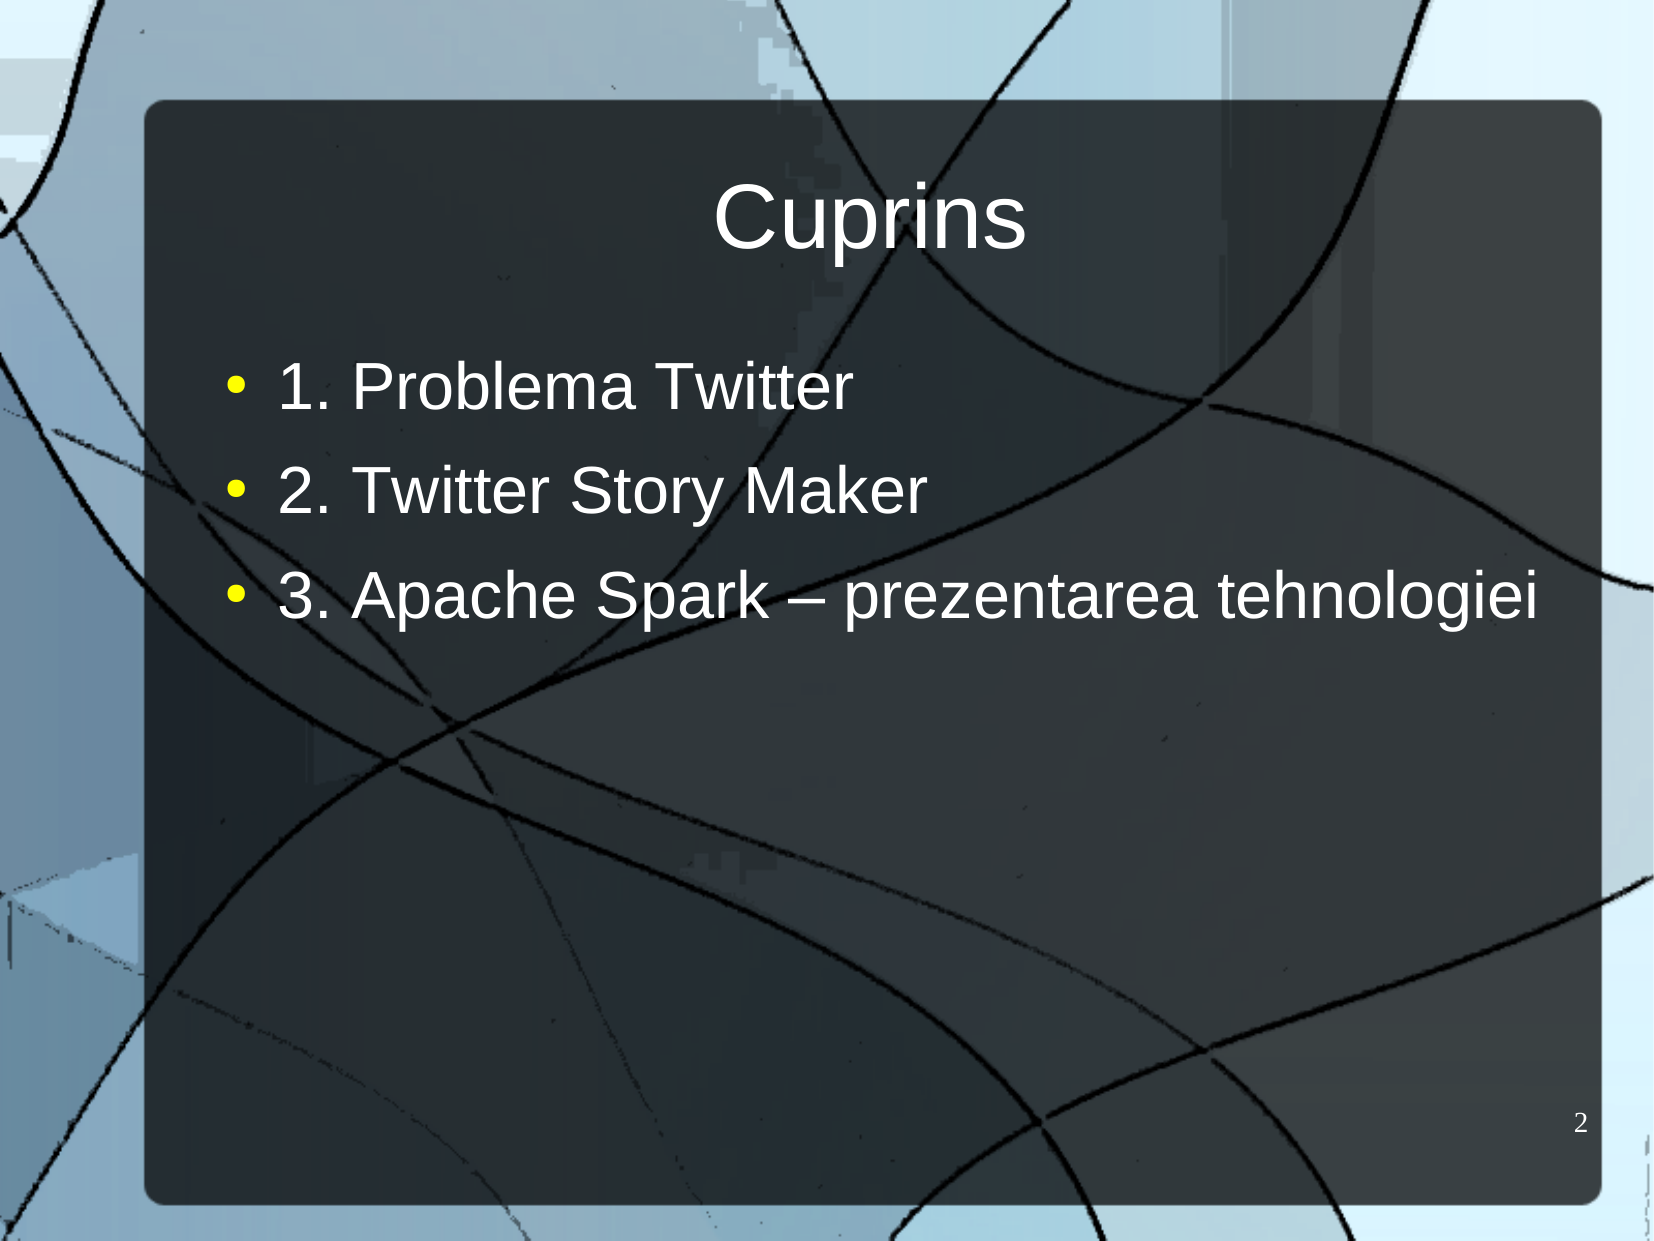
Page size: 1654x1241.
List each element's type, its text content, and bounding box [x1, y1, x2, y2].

list 1. Problema Twitter 2. Twitter Story Maker 3. Apache Spark – prezentarea tehnologiei [206, 349, 1571, 1034]
title Cuprins [159, 108, 1583, 325]
picture [0, 0, 1654, 1241]
